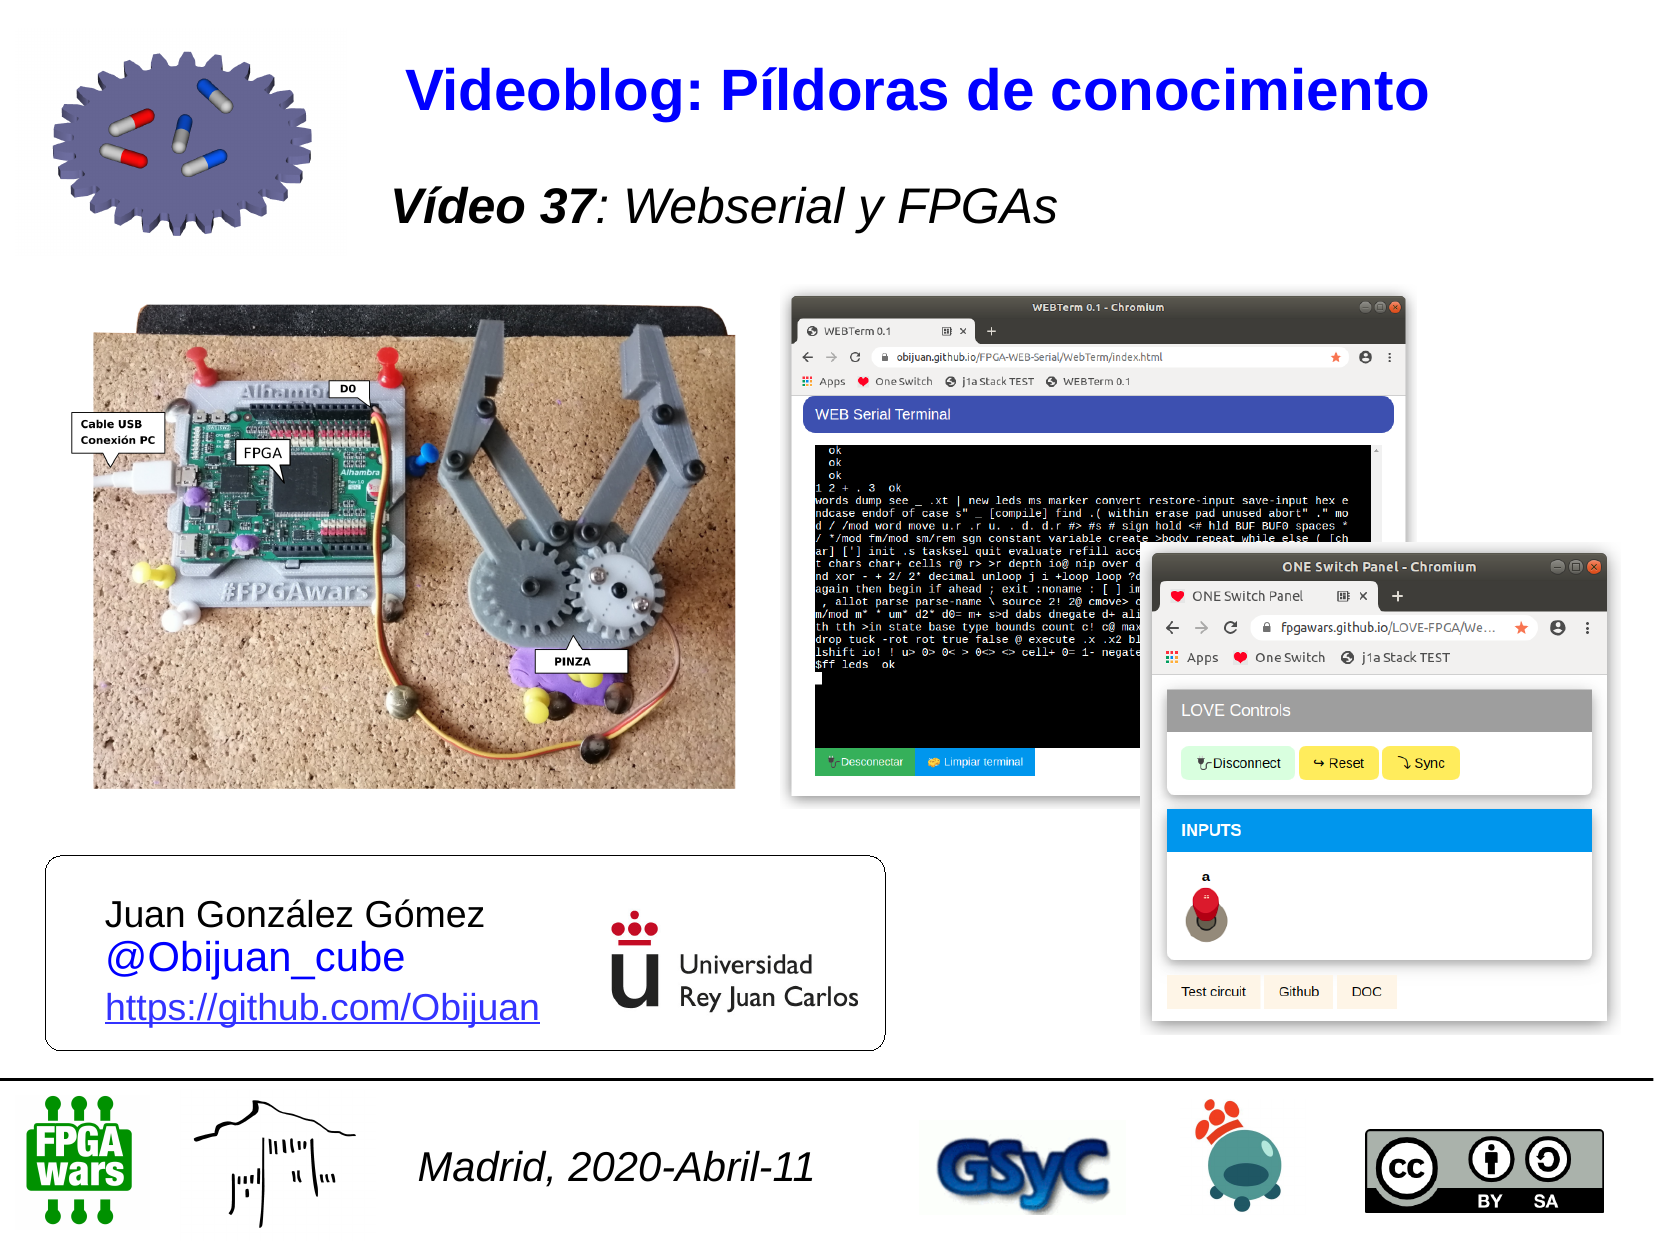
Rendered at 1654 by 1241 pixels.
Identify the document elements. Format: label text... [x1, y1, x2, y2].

picture [180, 1089, 376, 1241]
picture [780, 284, 1621, 1036]
picture [15, 28, 742, 796]
picture [919, 1120, 1126, 1215]
picture [595, 900, 871, 1021]
text_box [45, 855, 886, 1051]
text_box Madrid, 2020-Abril-11 [376, 1120, 857, 1214]
picture [1365, 1120, 1604, 1221]
text_box https://github.com/Obijuan [90, 978, 556, 1036]
text_box Juan González Gómez [90, 885, 601, 946]
title Videoblog: Píldoras de conocimiento [405, 15, 1456, 150]
text_box @Obijuan_cube [90, 926, 451, 1002]
picture [1180, 1099, 1306, 1215]
picture [15, 1095, 150, 1230]
text_box Vídeo 37: Webserial y FPGAs [390, 150, 1516, 262]
